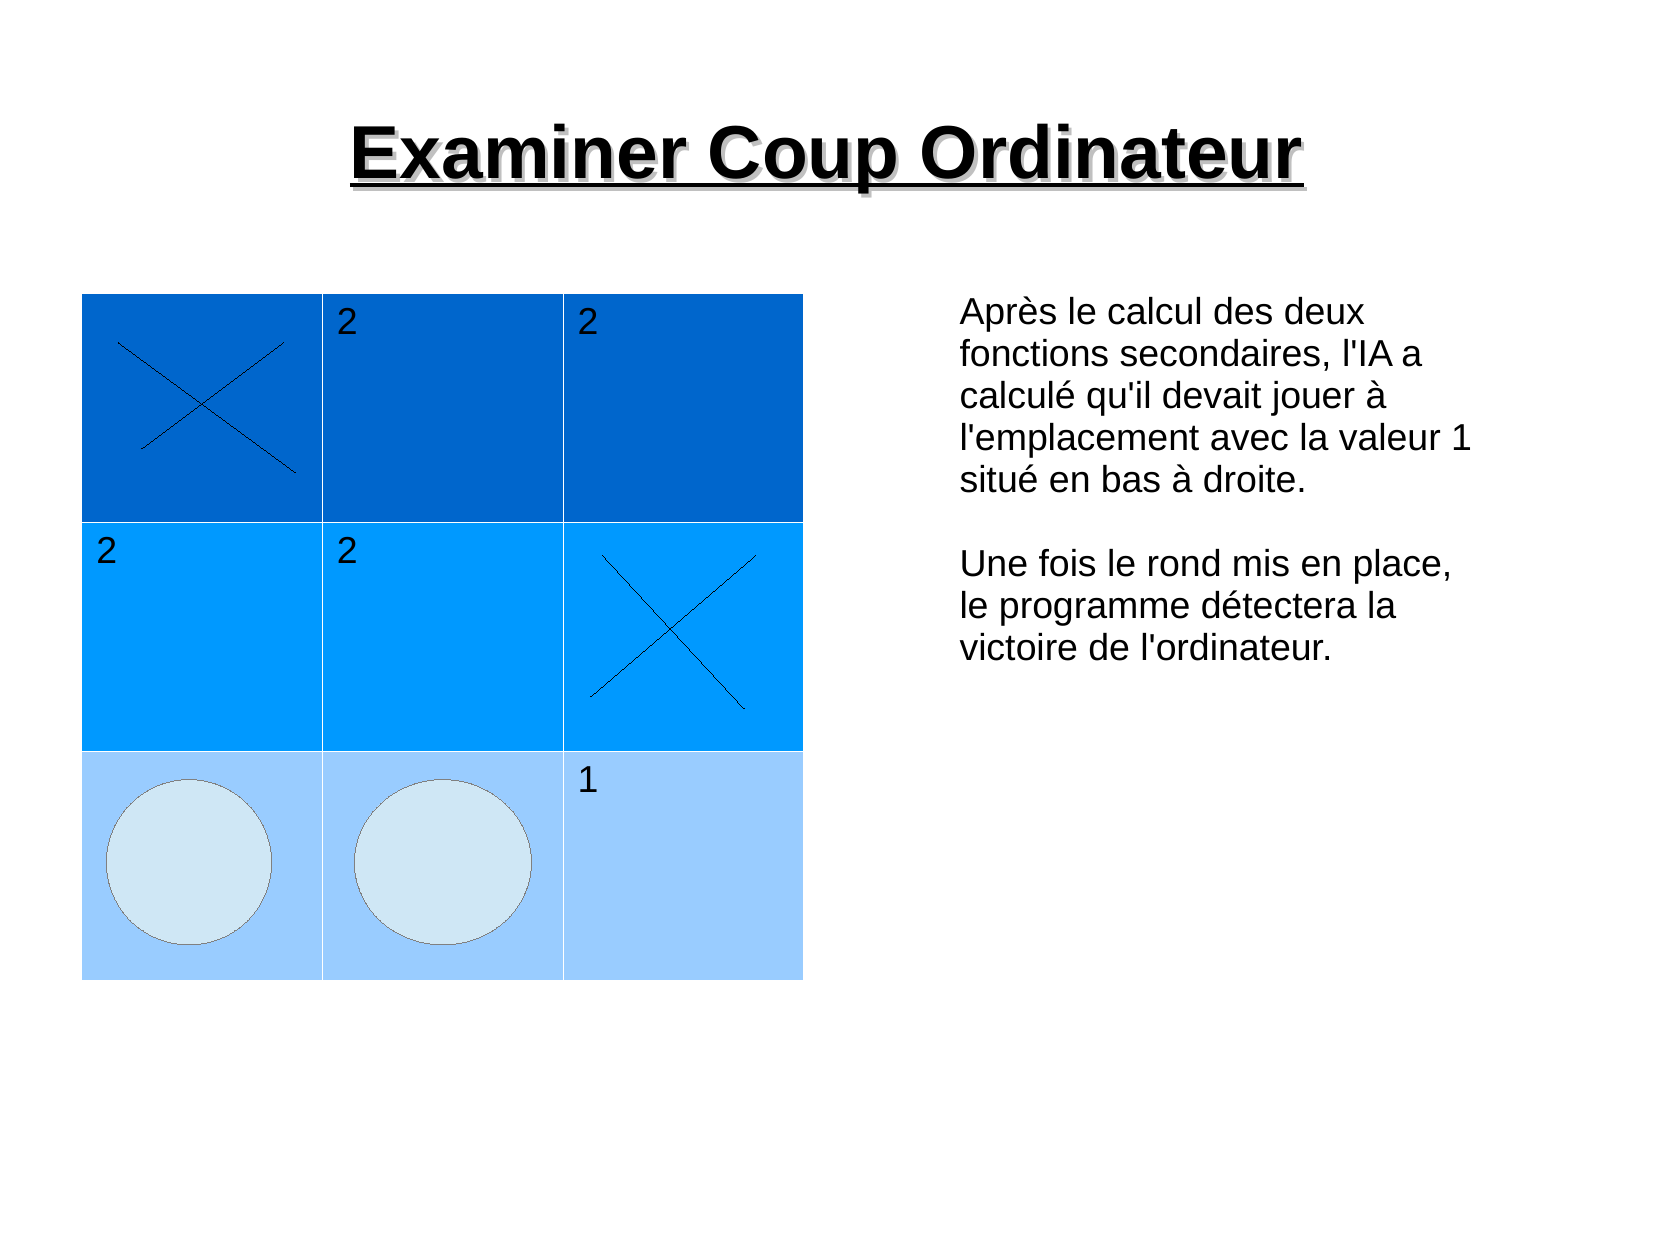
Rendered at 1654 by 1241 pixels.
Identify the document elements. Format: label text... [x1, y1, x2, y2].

table_header 2 [323, 294, 563, 522]
table_cell 2 [323, 523, 563, 751]
title Examiner Coup Ordinateur [82, 49, 1571, 257]
text_box Après le calcul des deux fonctions secondaires, l'IA a calculé qu'il devait jouer à l'emplacement avec la valeur 1 situé en bas à droite. Une fois le rond mis en place, le programme détectera la victoire de l'ordinateur. [944, 283, 1501, 677]
table_cell [323, 752, 563, 980]
table_cell 1 [564, 752, 803, 980]
text_box [354, 779, 532, 945]
table_cell [82, 752, 322, 980]
table_cell [564, 523, 803, 751]
text_box [106, 779, 272, 945]
table_cell 2 [82, 523, 322, 751]
table_header 2 [564, 294, 803, 522]
table_header [82, 294, 322, 522]
